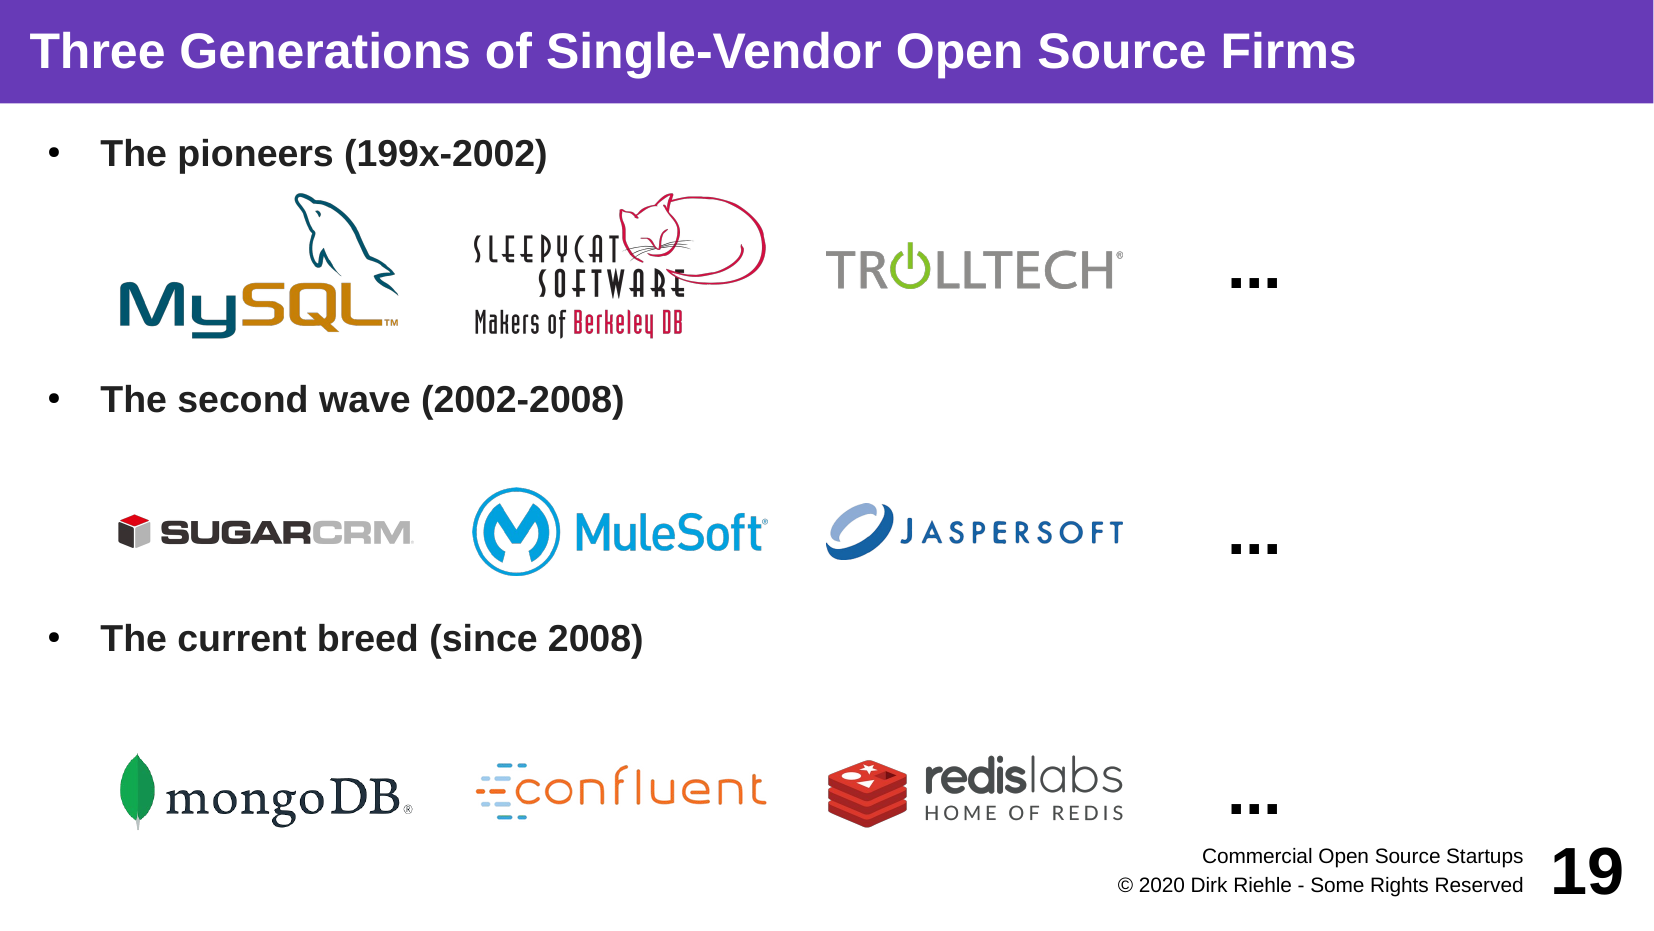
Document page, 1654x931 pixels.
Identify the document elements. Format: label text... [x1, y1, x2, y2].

picture [477, 492, 556, 572]
picture [118, 191, 400, 340]
picture [472, 538, 506, 576]
picture [118, 514, 414, 549]
picture [826, 242, 1123, 289]
picture [826, 754, 1123, 829]
picture [118, 751, 414, 831]
picture [472, 487, 511, 526]
title Three Generations of Single-Vendor Open Source Firms [0, 0, 1654, 104]
picture [472, 192, 768, 339]
picture [522, 487, 768, 576]
text_box ... [1181, 191, 1329, 340]
picture [472, 760, 768, 822]
text_box ... [1181, 457, 1329, 606]
picture [826, 503, 1123, 560]
list The pioneers (199x-2002) The second wave (2002-2008) The current breed (since 2008) [29, 132, 1625, 813]
text_box ... [1181, 717, 1329, 866]
